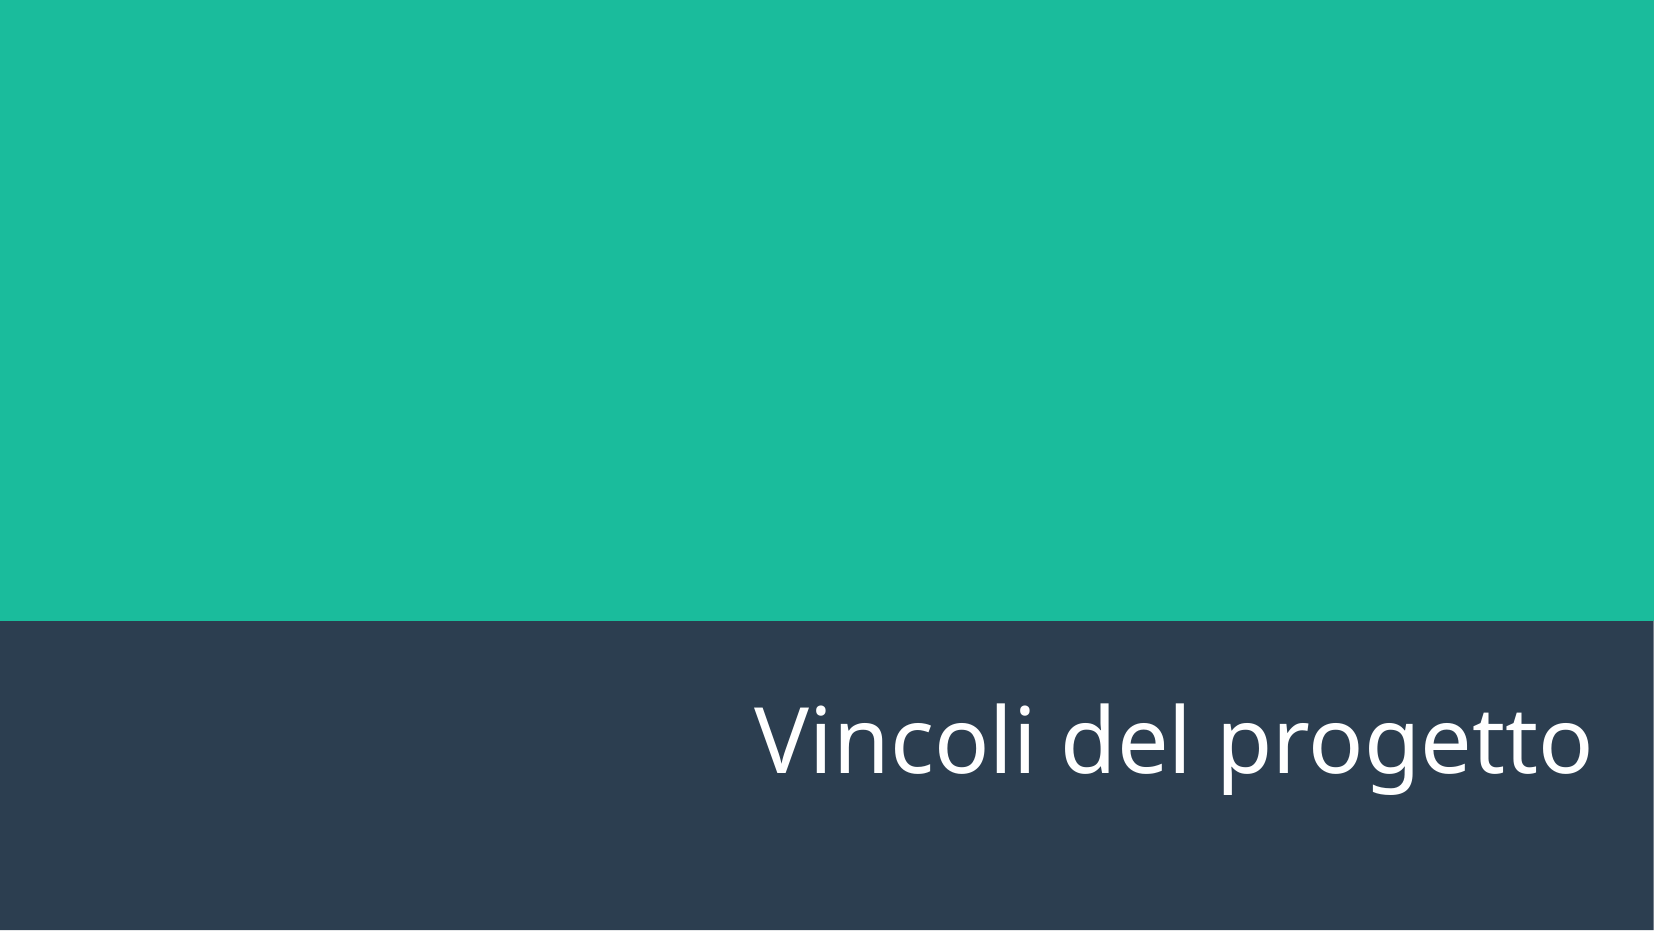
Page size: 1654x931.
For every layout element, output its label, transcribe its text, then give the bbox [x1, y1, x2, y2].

subtitle Vincoli del progetto [59, 465, 1595, 931]
